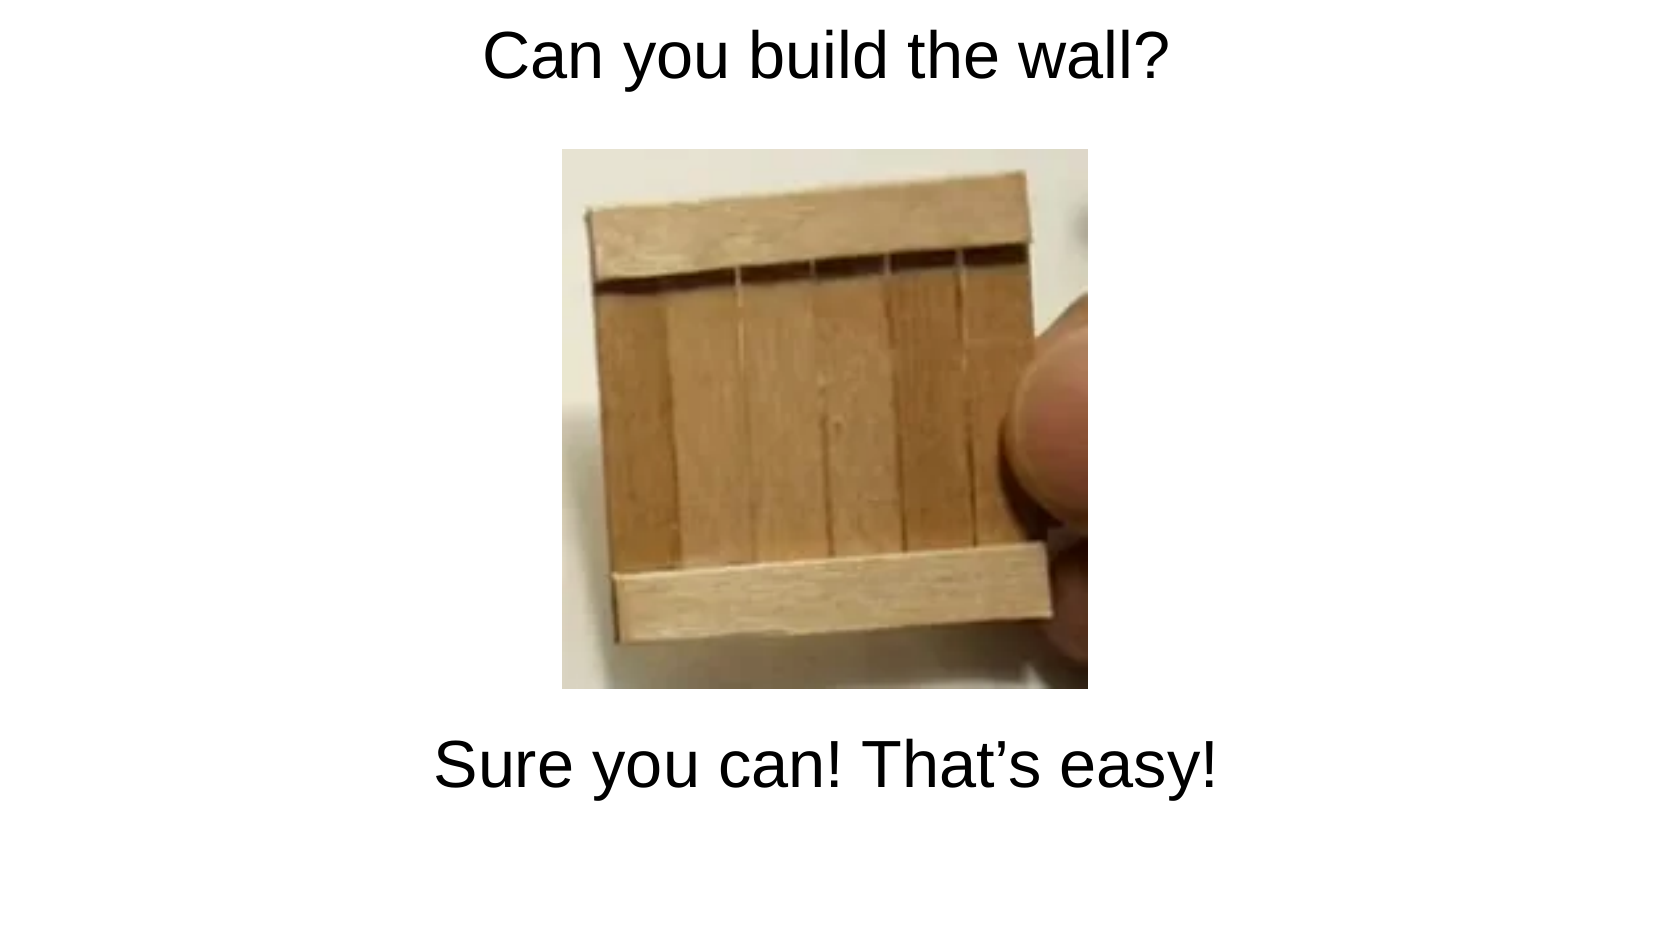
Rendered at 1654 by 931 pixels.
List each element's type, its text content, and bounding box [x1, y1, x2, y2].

picture [562, 149, 1088, 686]
title Can you build the wall? [82, 0, 1571, 134]
title Sure you can! That’s easy! [82, 686, 1571, 843]
